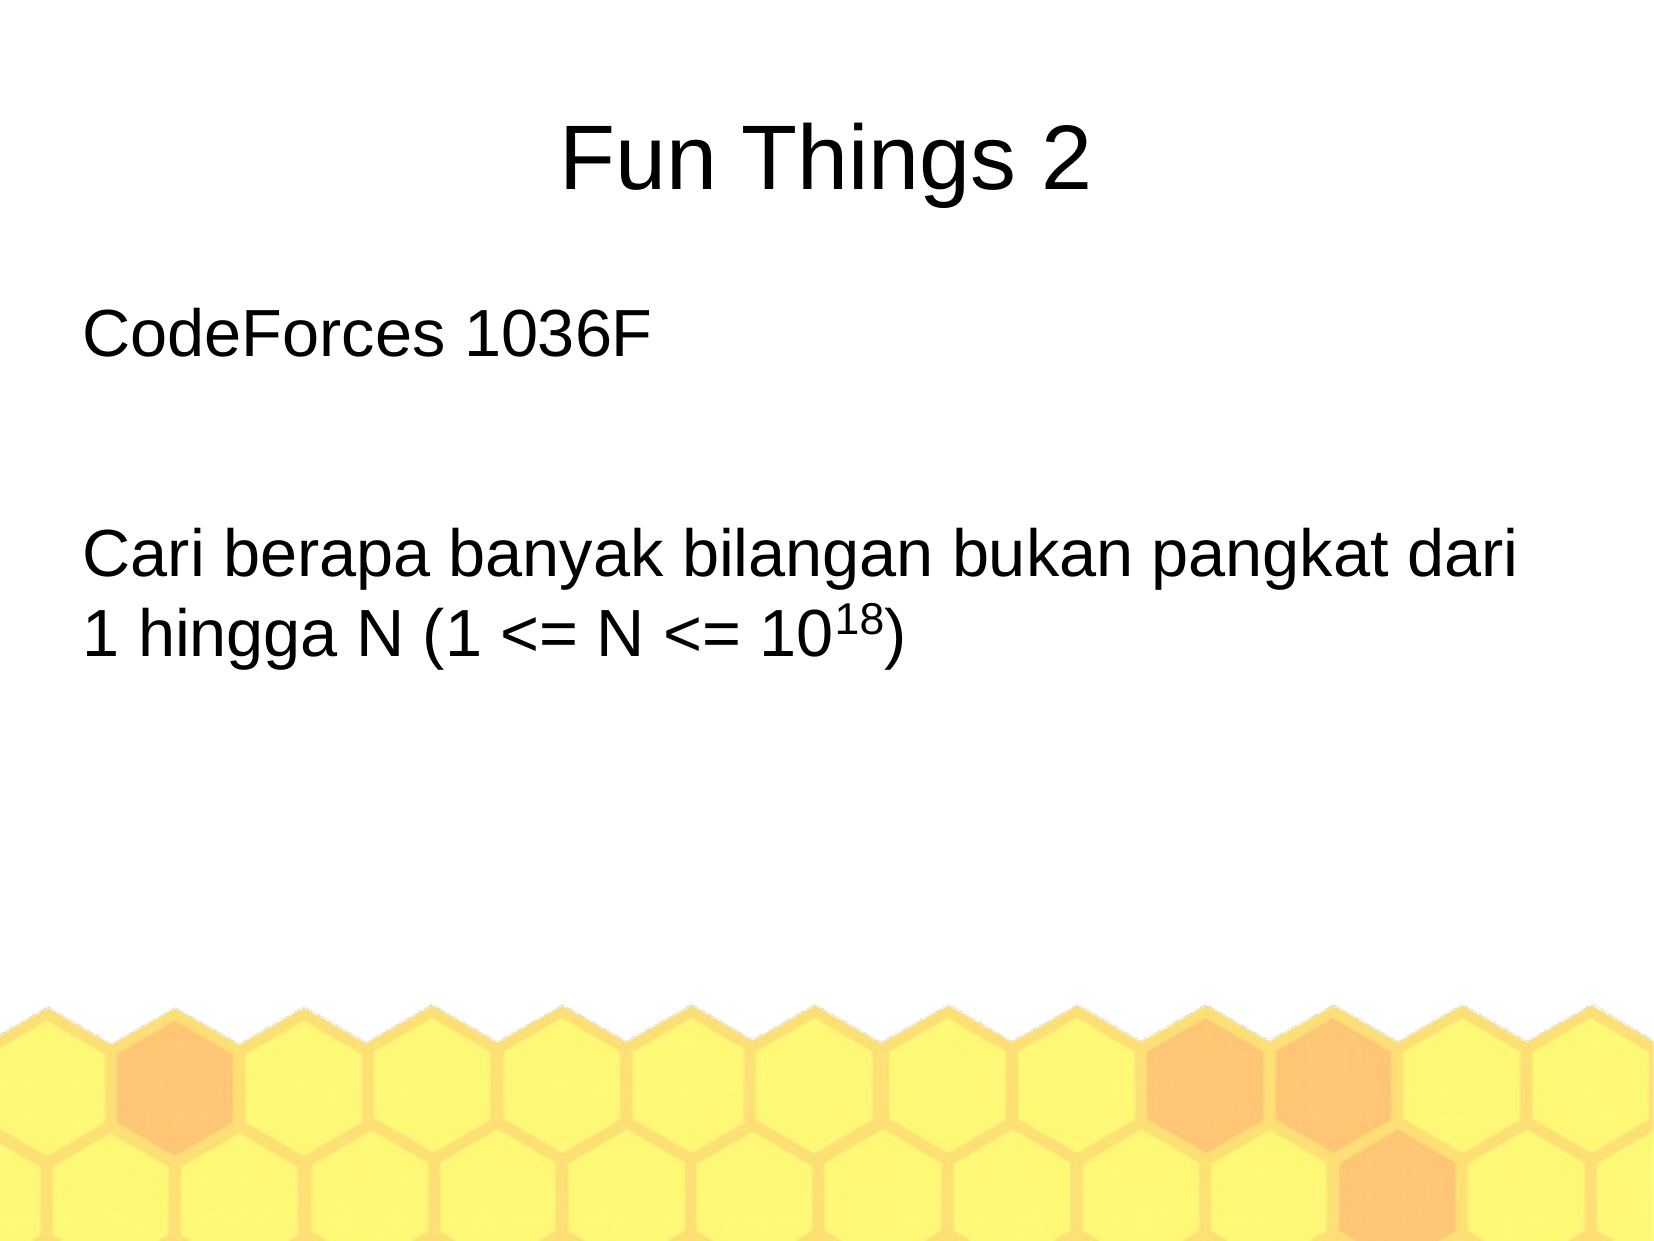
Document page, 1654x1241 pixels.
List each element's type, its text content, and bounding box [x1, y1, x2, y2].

title Fun Things 2 [82, 49, 1571, 257]
list CodeForces 1036F Cari berapa banyak bilangan bukan pangkat dari 1 hingga N (1 <= N <= 1018) [82, 290, 1571, 1010]
